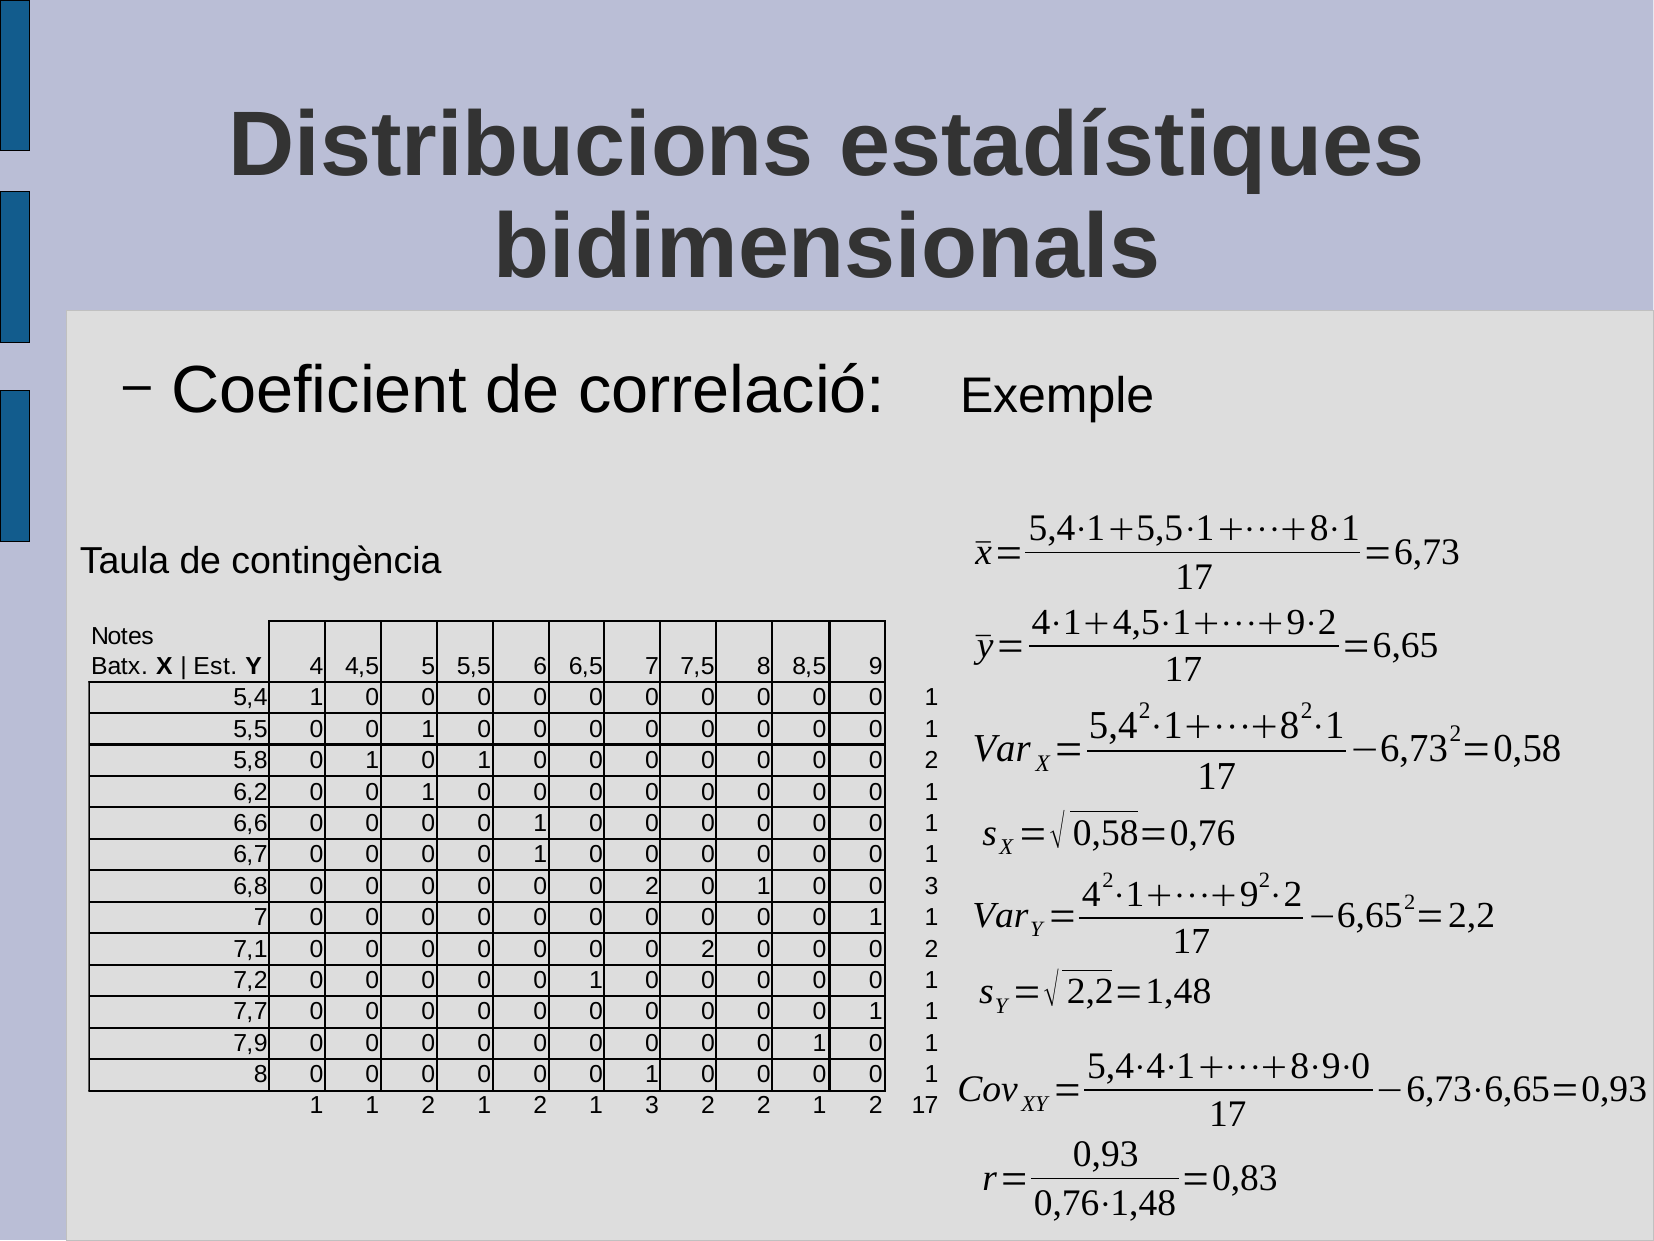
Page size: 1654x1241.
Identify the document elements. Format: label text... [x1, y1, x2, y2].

text_box Coeficient de correlació: Exemple [29, 352, 1471, 443]
chart [88, 602, 1654, 1225]
title Distribucions estadístiques bidimensionals [121, 91, 1534, 299]
chart [965, 507, 1466, 599]
text_box Taula de contingència [64, 532, 502, 590]
